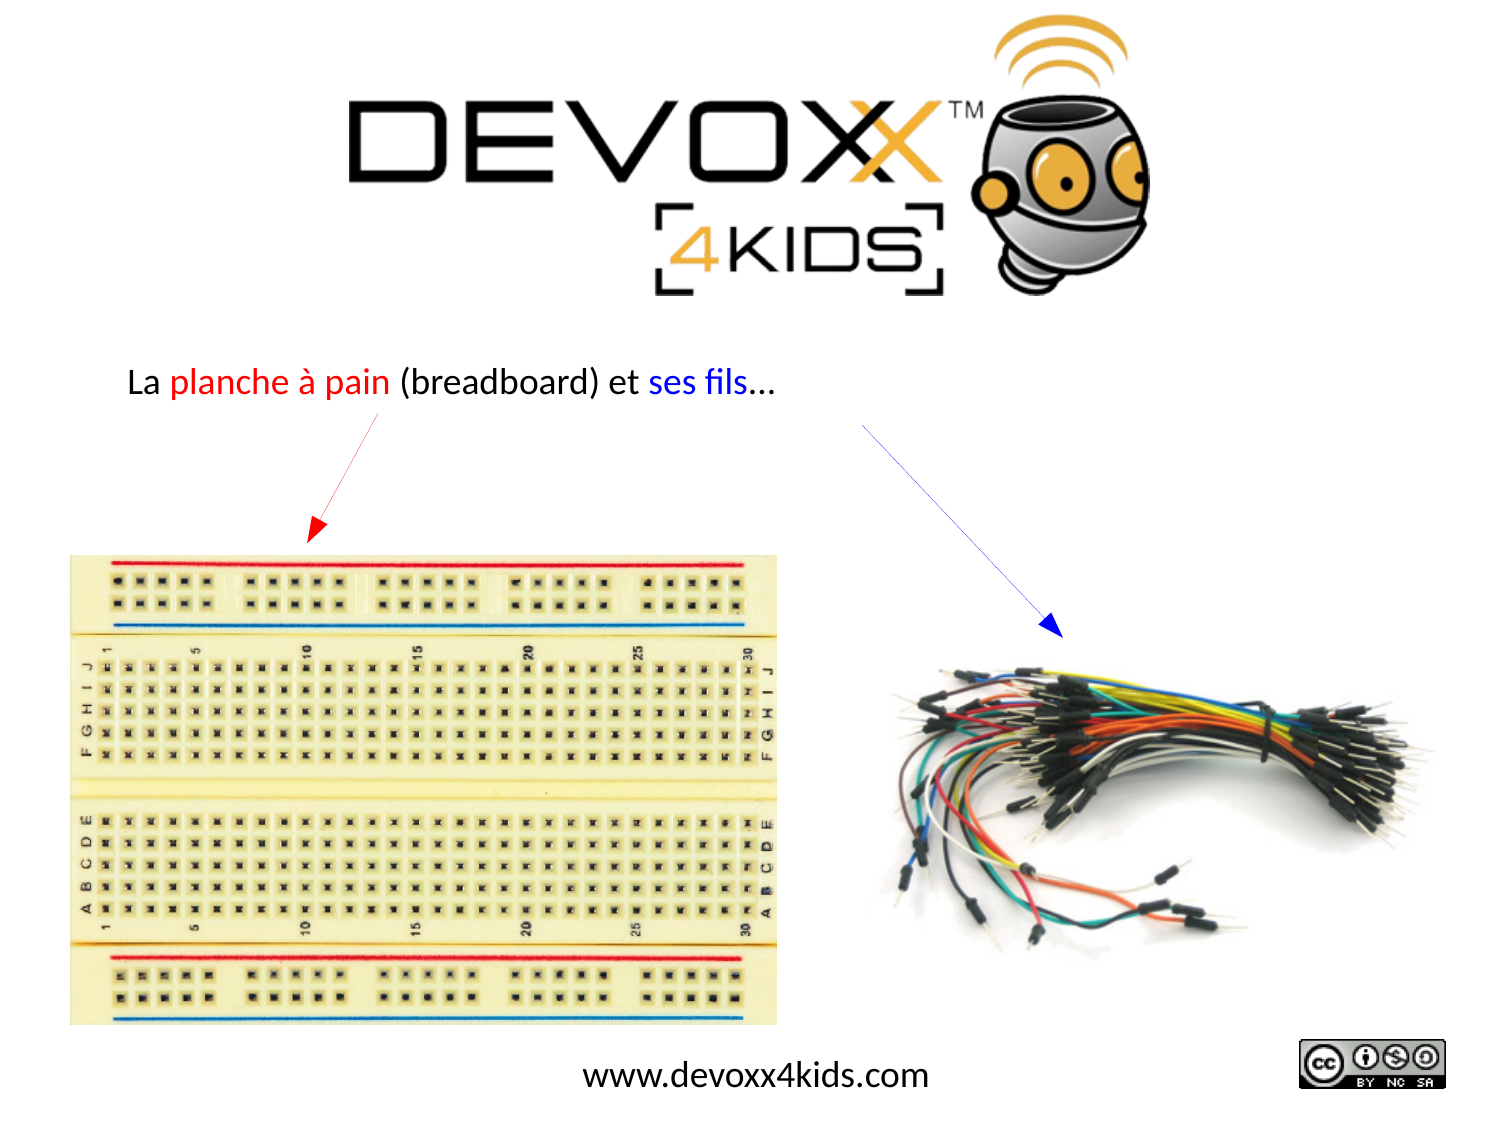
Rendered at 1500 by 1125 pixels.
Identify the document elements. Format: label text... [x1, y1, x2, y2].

title La planche à pain (breadboard) et ses fils... [112, 349, 1252, 426]
picture [349, 14, 1150, 296]
picture [851, 543, 1477, 1013]
picture [70, 555, 777, 1025]
picture [1299, 1039, 1446, 1089]
